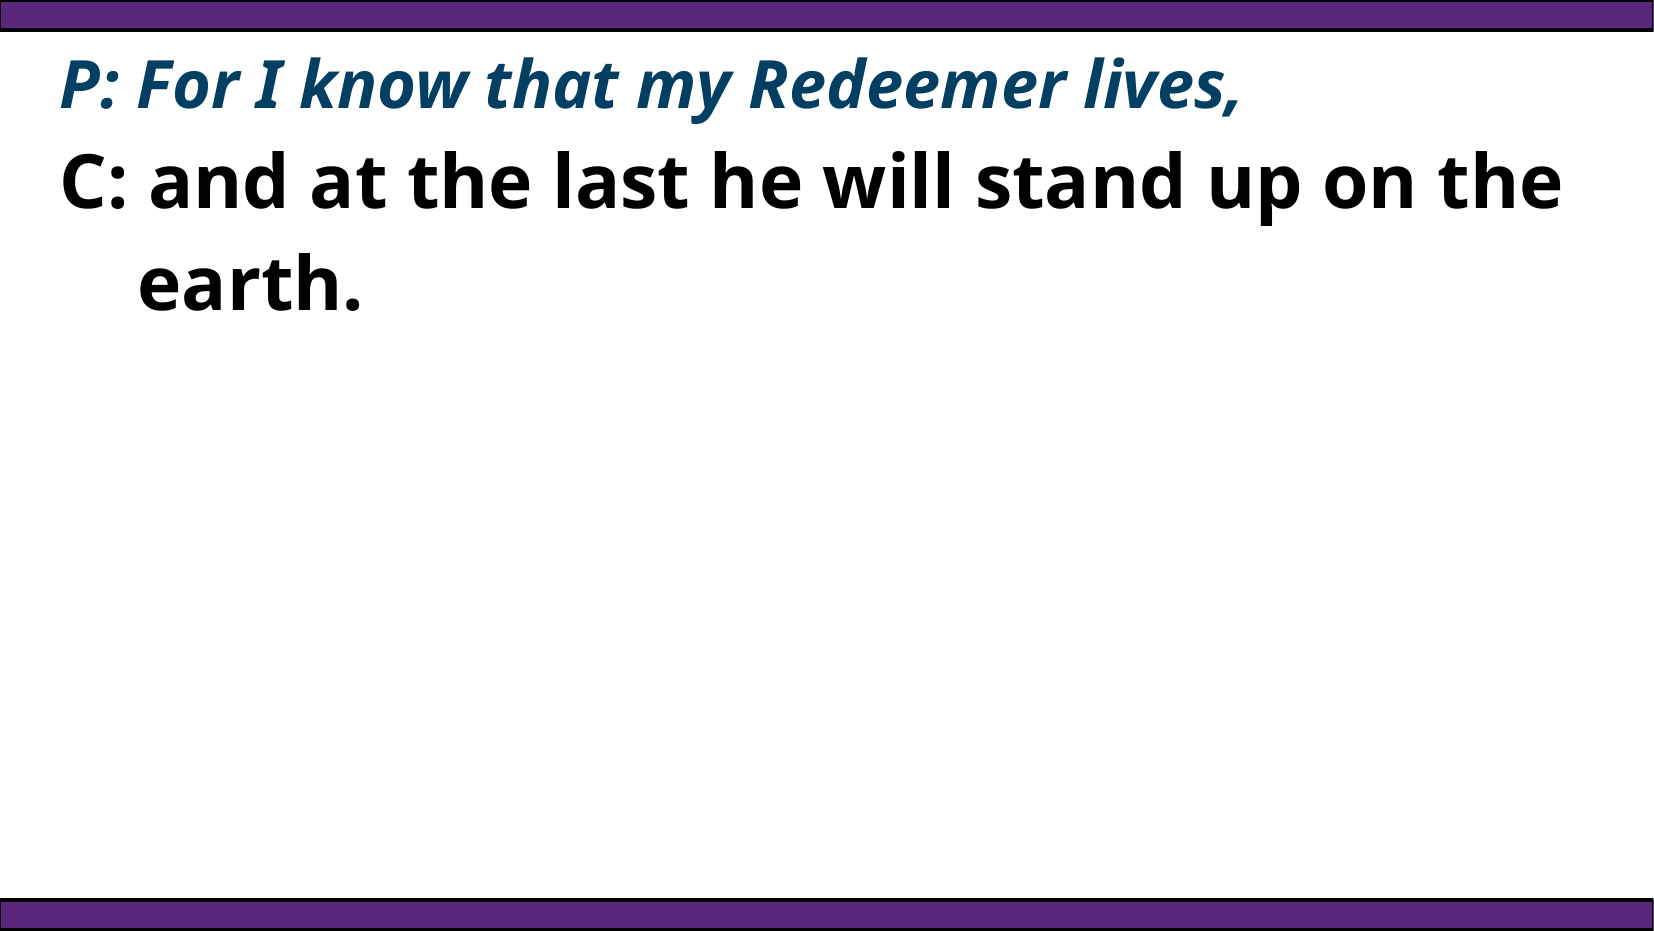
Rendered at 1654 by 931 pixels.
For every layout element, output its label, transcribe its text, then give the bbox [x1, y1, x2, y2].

text_box P: For I know that my Redeemer lives, C: and at the last he will stand up on the earth. [45, 30, 1591, 334]
picture [0, 31, 1654, 900]
text_box [0, 900, 1654, 931]
text_box [0, 0, 1654, 31]
